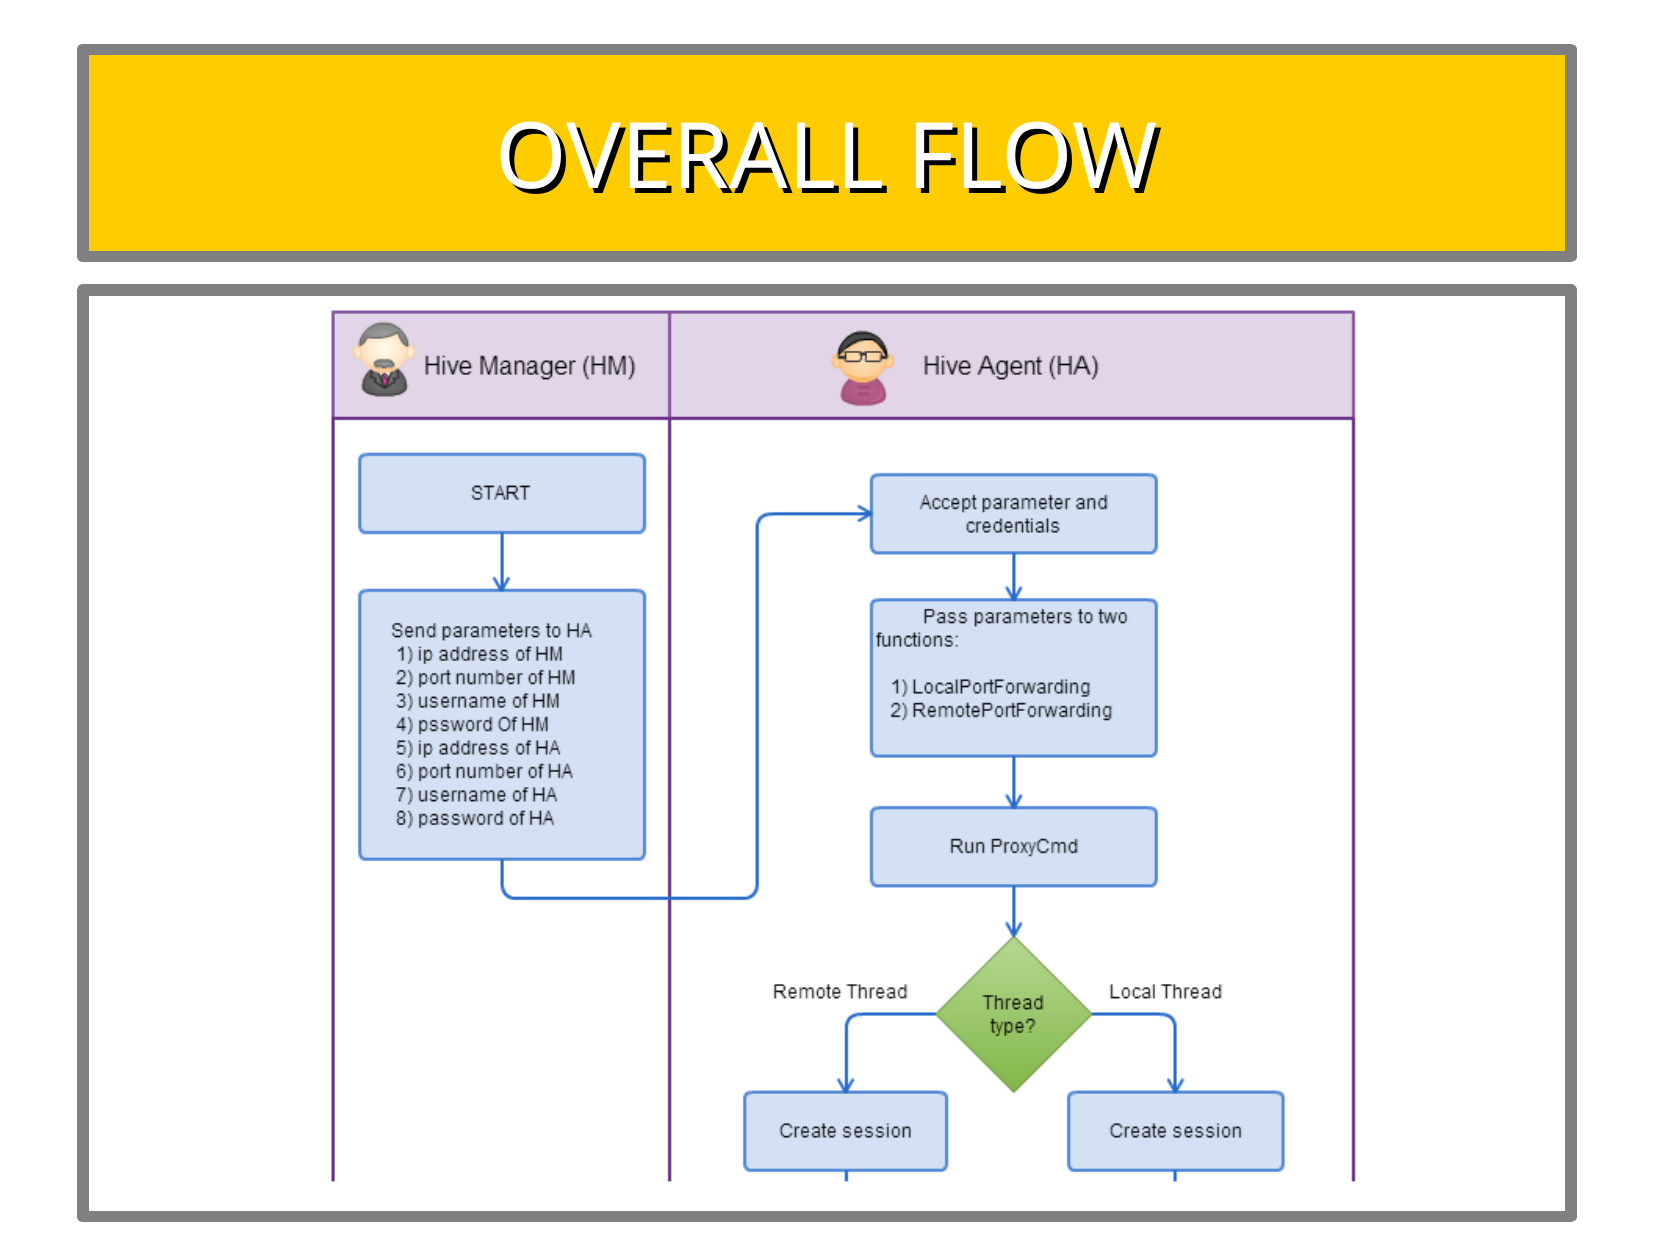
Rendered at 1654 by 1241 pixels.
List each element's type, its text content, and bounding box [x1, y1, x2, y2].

title OVERALL FLOW [82, 49, 1571, 257]
list [82, 290, 1571, 1217]
picture [324, 303, 1371, 1205]
